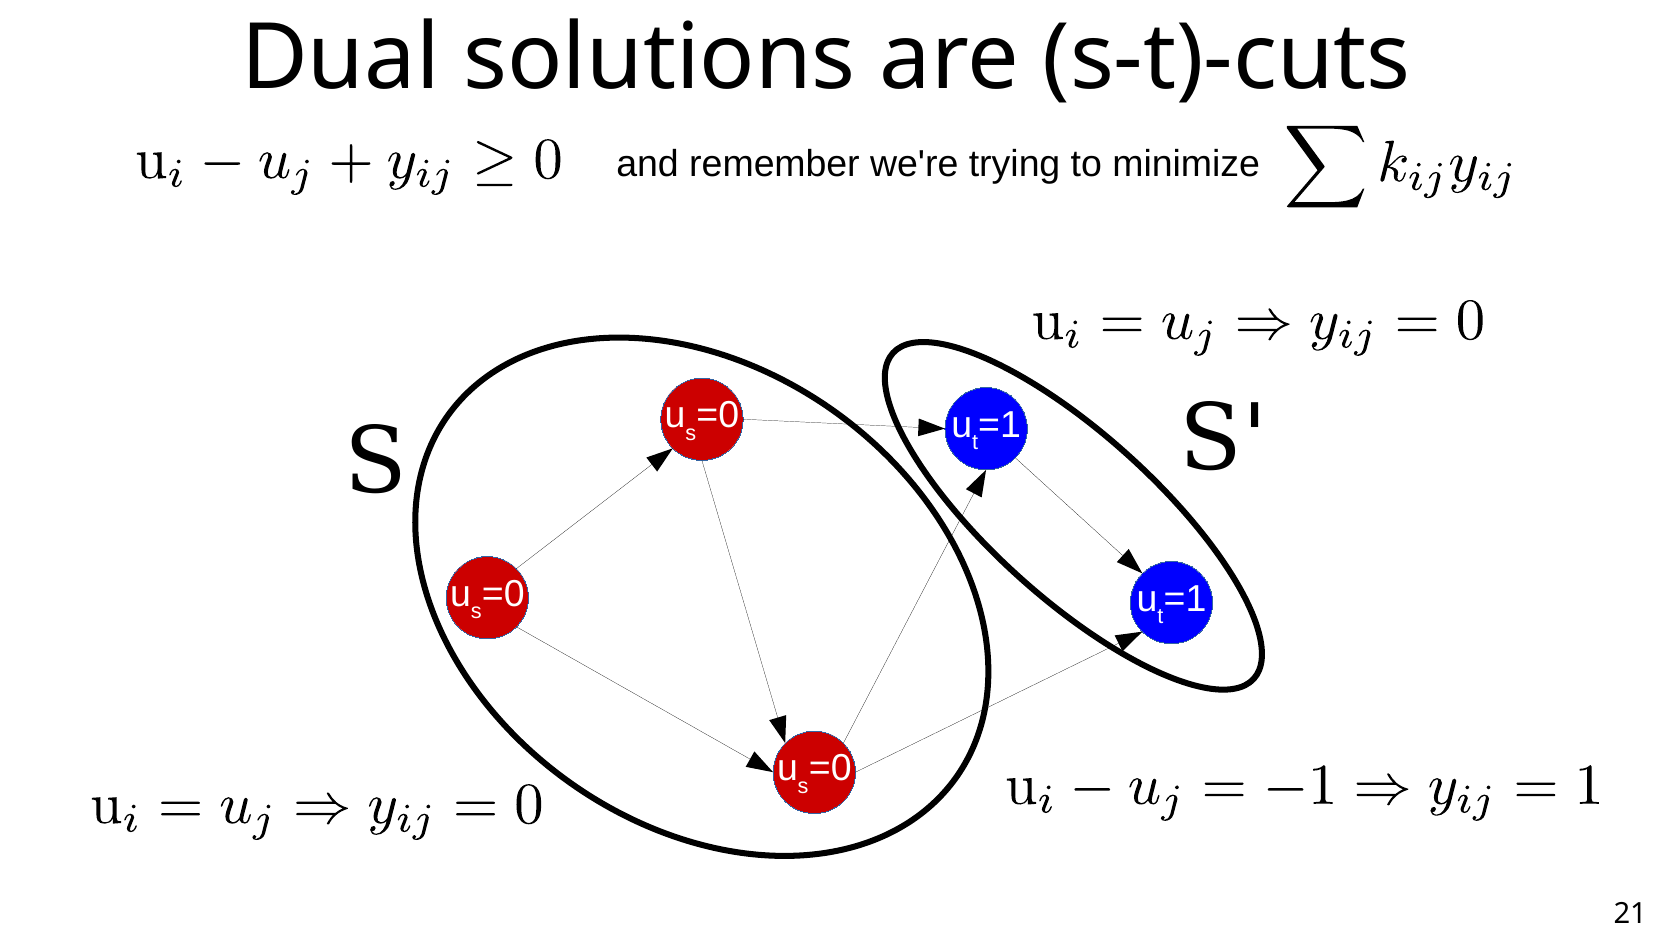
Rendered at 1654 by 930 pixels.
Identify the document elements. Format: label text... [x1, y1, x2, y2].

text_box ut=1 [944, 387, 1028, 470]
text_box us=0 [773, 731, 856, 814]
text_box [1005, 765, 1604, 821]
text_box S' [1165, 389, 1269, 576]
text_box and remember we're trying to minimize [601, 134, 1276, 192]
title Dual solutions are (s-t)-cuts [82, 2, 1571, 105]
text_box [135, 139, 563, 195]
text_box us=0 [446, 556, 529, 639]
text_box [1031, 300, 1486, 356]
text_box S [330, 412, 408, 600]
text_box us=0 [660, 378, 744, 461]
text_box ut=1 [1130, 561, 1213, 644]
text_box [1283, 119, 1516, 214]
text_box [90, 784, 544, 841]
